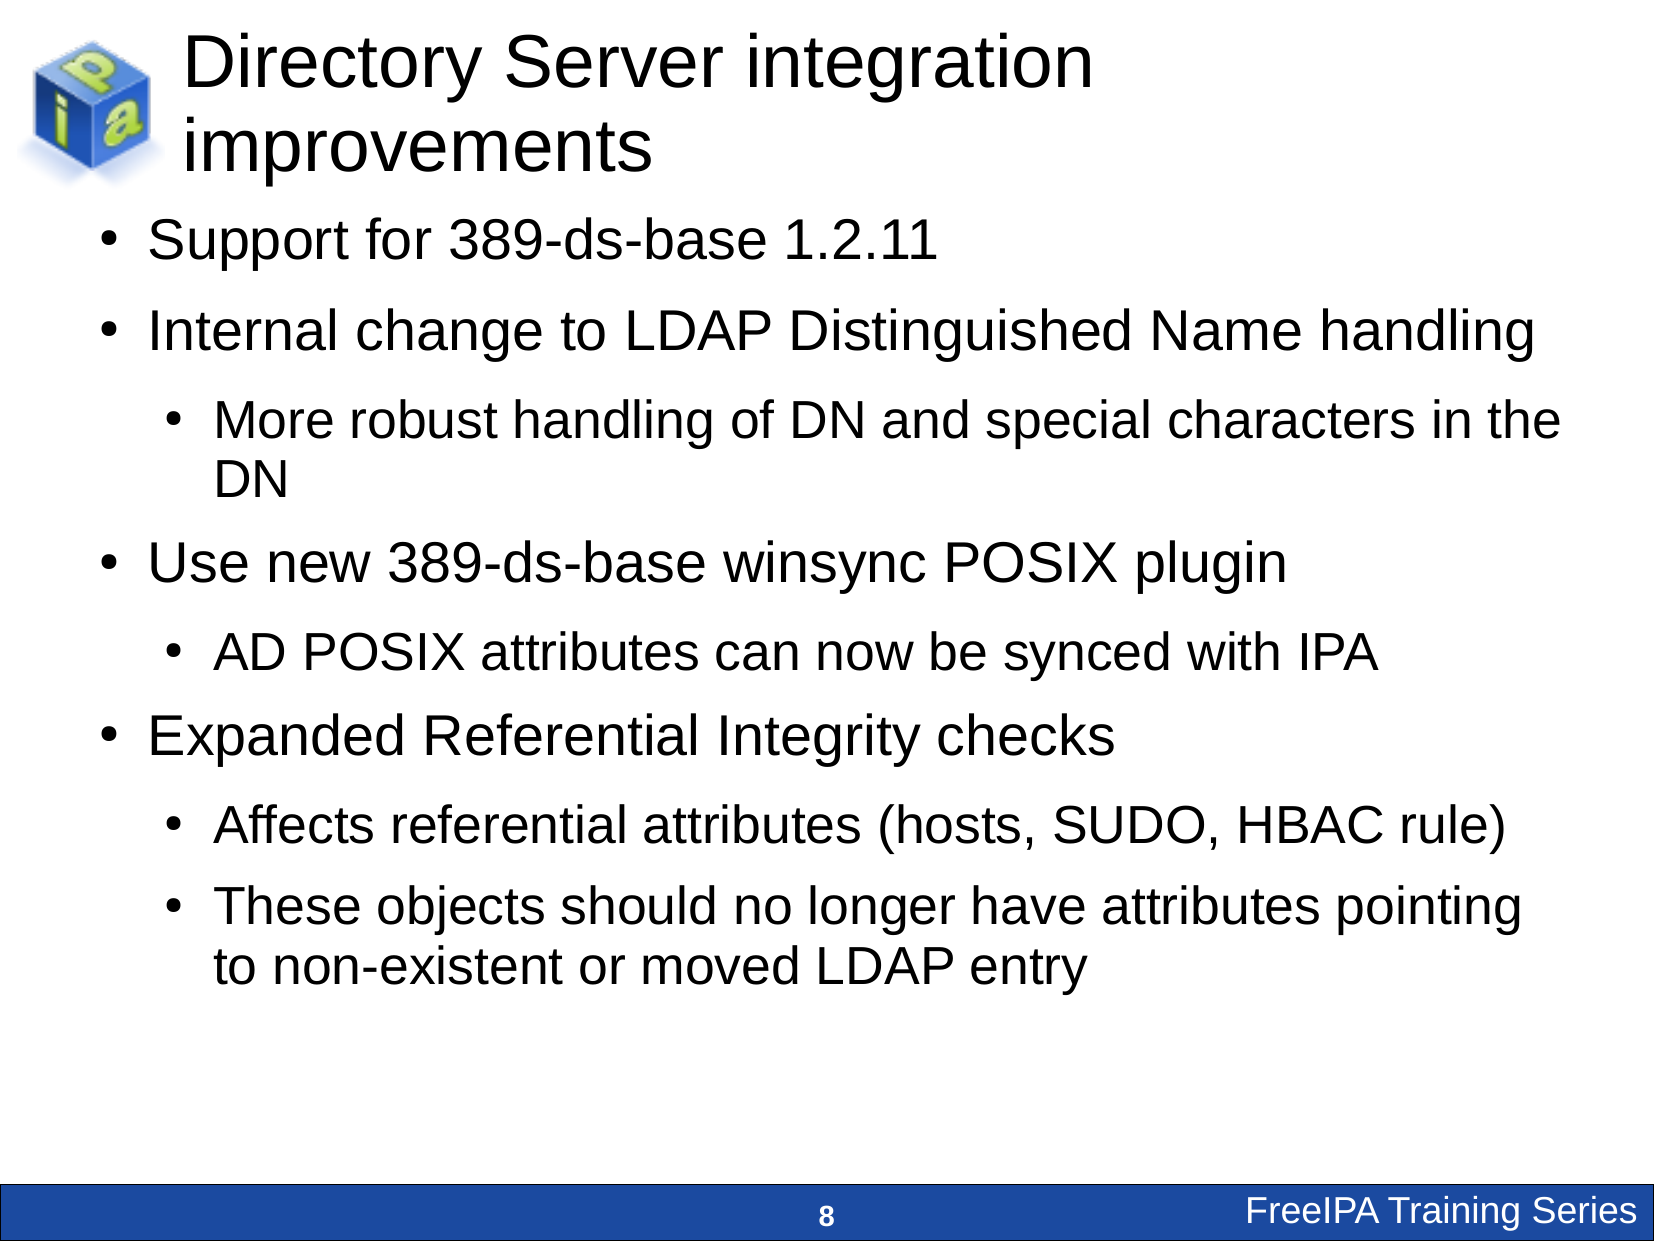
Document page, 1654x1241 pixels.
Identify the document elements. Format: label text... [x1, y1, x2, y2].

title Directory Server integration improvements [182, 19, 1579, 188]
list Support for 389-ds-base 1.2.11 Internal change to LDAP Distinguished Name handling More robust handling of DN and special characters in the DN Use new 389-ds-base winsync POSIX plugin AD POSIX attributes can now be synced with IPA Expanded Referential Integrity checks Affects referential attributes (hosts, SUDO, HBAC rule) These objects should no longer have attributes pointing to non-existent or moved LDAP entry [82, 207, 1571, 1005]
picture [17, 34, 165, 193]
